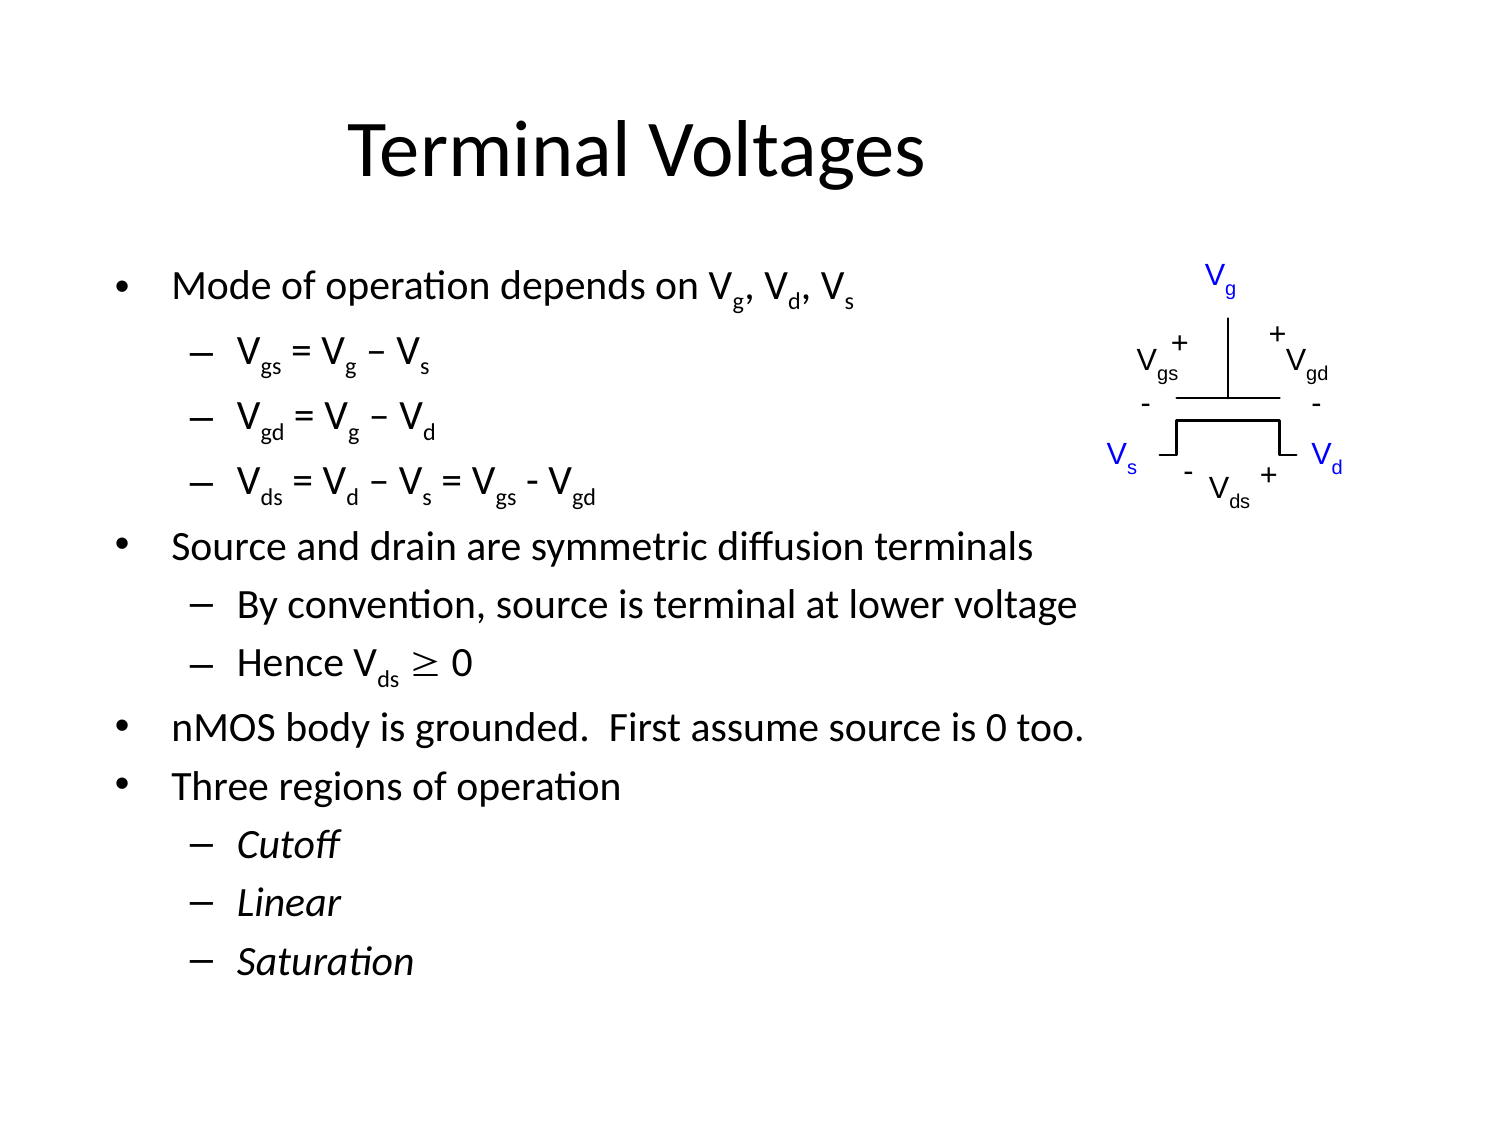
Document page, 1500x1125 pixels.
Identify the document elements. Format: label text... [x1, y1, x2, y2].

chart [1087, 237, 1438, 528]
title Terminal Voltages [0, 87, 1275, 200]
list Mode of operation depends on Vg, Vd, Vs Vgs = Vg – Vs Vgd = Vg – Vd Vds = Vd – Vs = Vgs - Vgd Source and drain are symmetric diffusion terminals By convention, source is terminal at lower voltage Hence Vds  0 nMOS body is grounded. First assume source is 0 too. Three regions of operation Cutoff Linear Saturation [99, 249, 1375, 1000]
